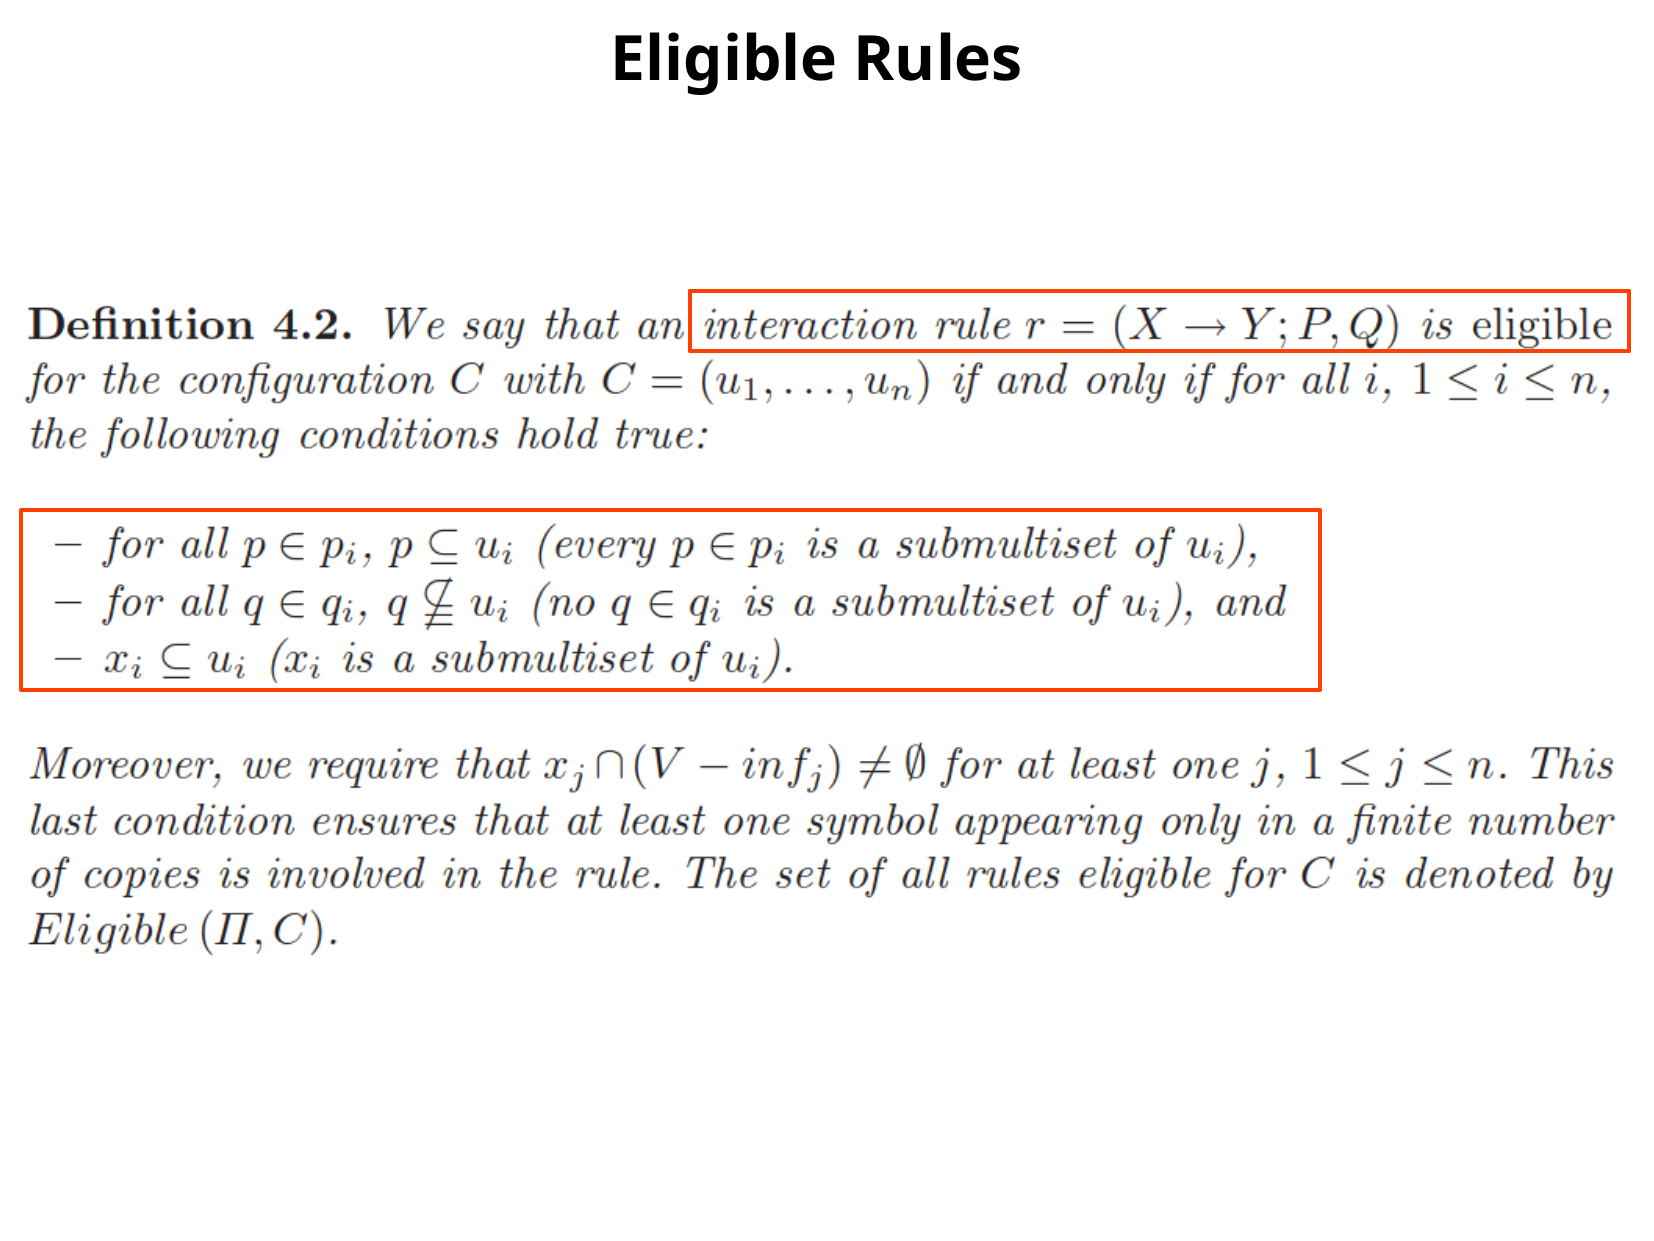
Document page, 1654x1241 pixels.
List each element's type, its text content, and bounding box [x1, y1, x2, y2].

picture [692, 293, 1627, 349]
text_box Eligible Rules [164, 5, 1470, 104]
picture [24, 272, 1630, 968]
picture [24, 512, 1318, 688]
